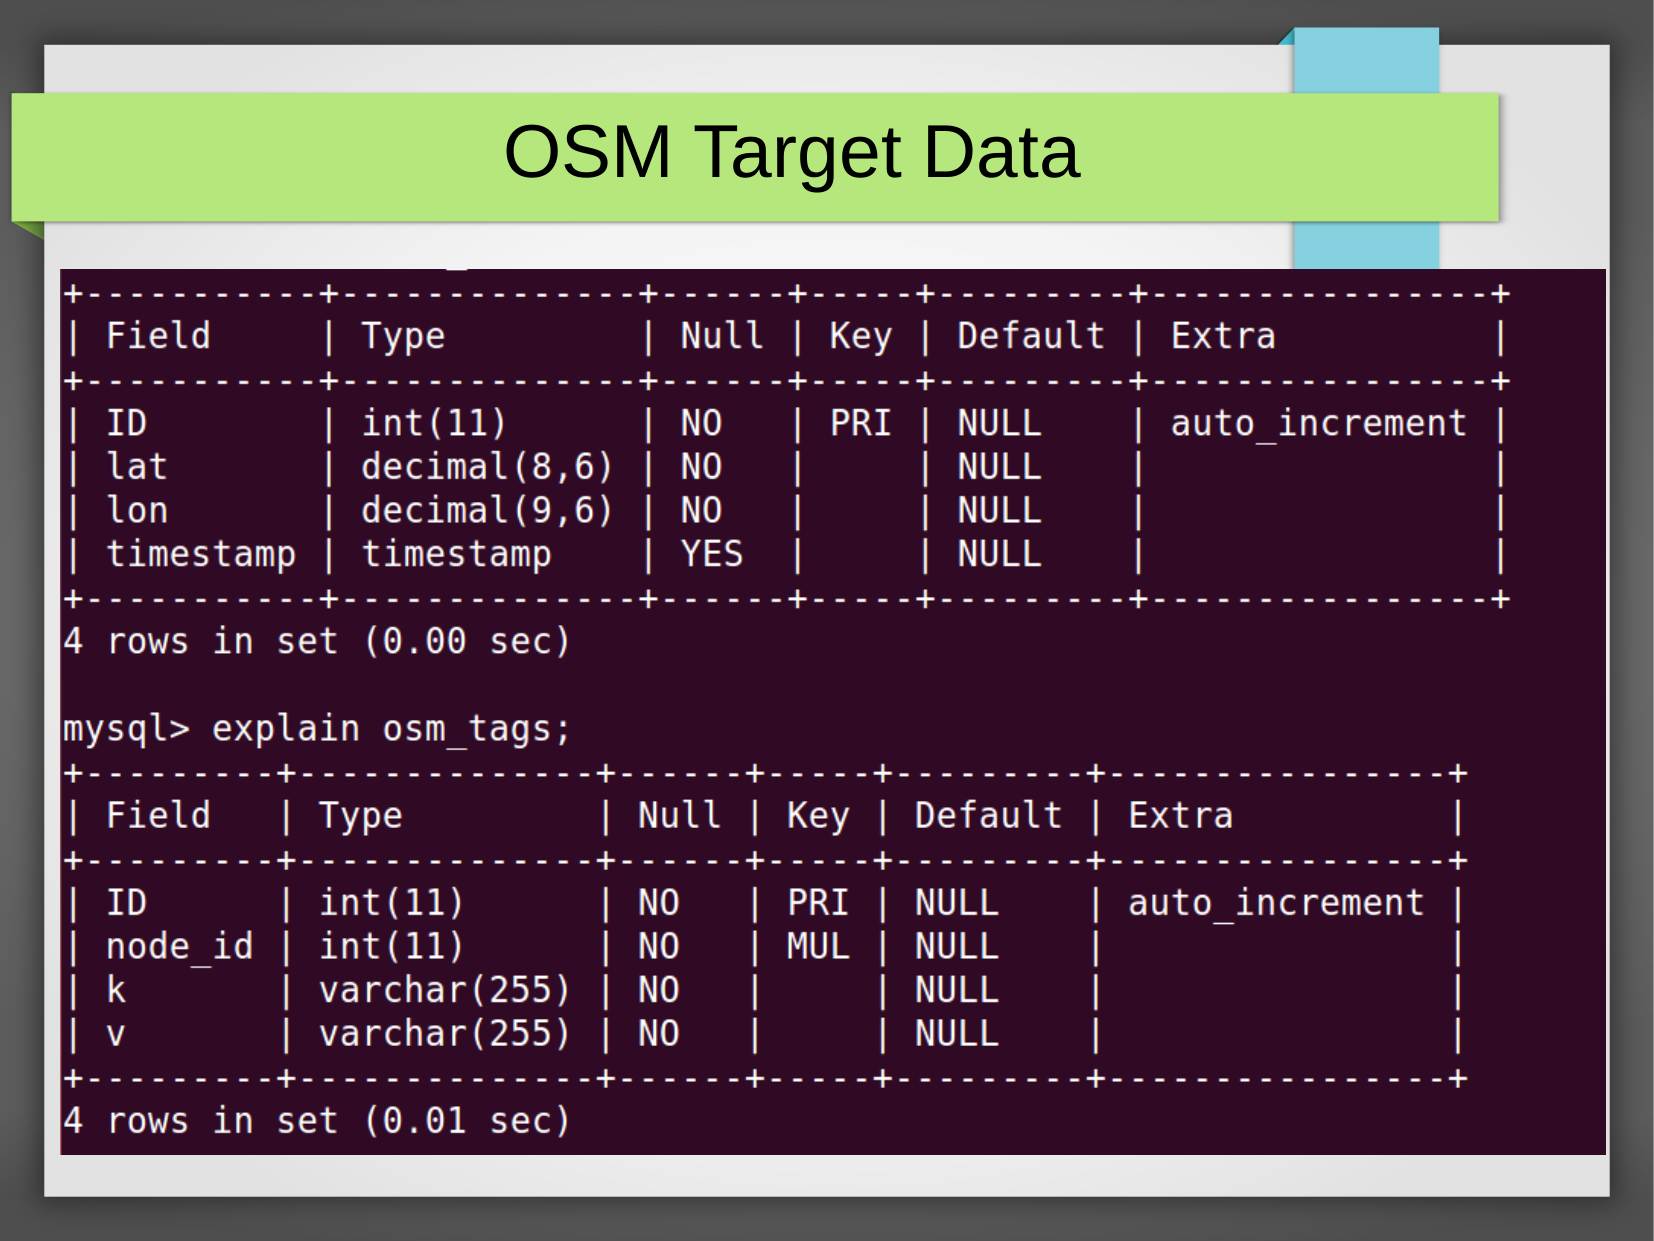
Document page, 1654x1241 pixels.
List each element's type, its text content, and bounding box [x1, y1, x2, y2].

picture [0, 0, 1654, 1241]
title OSM Target Data [0, 47, 1426, 256]
